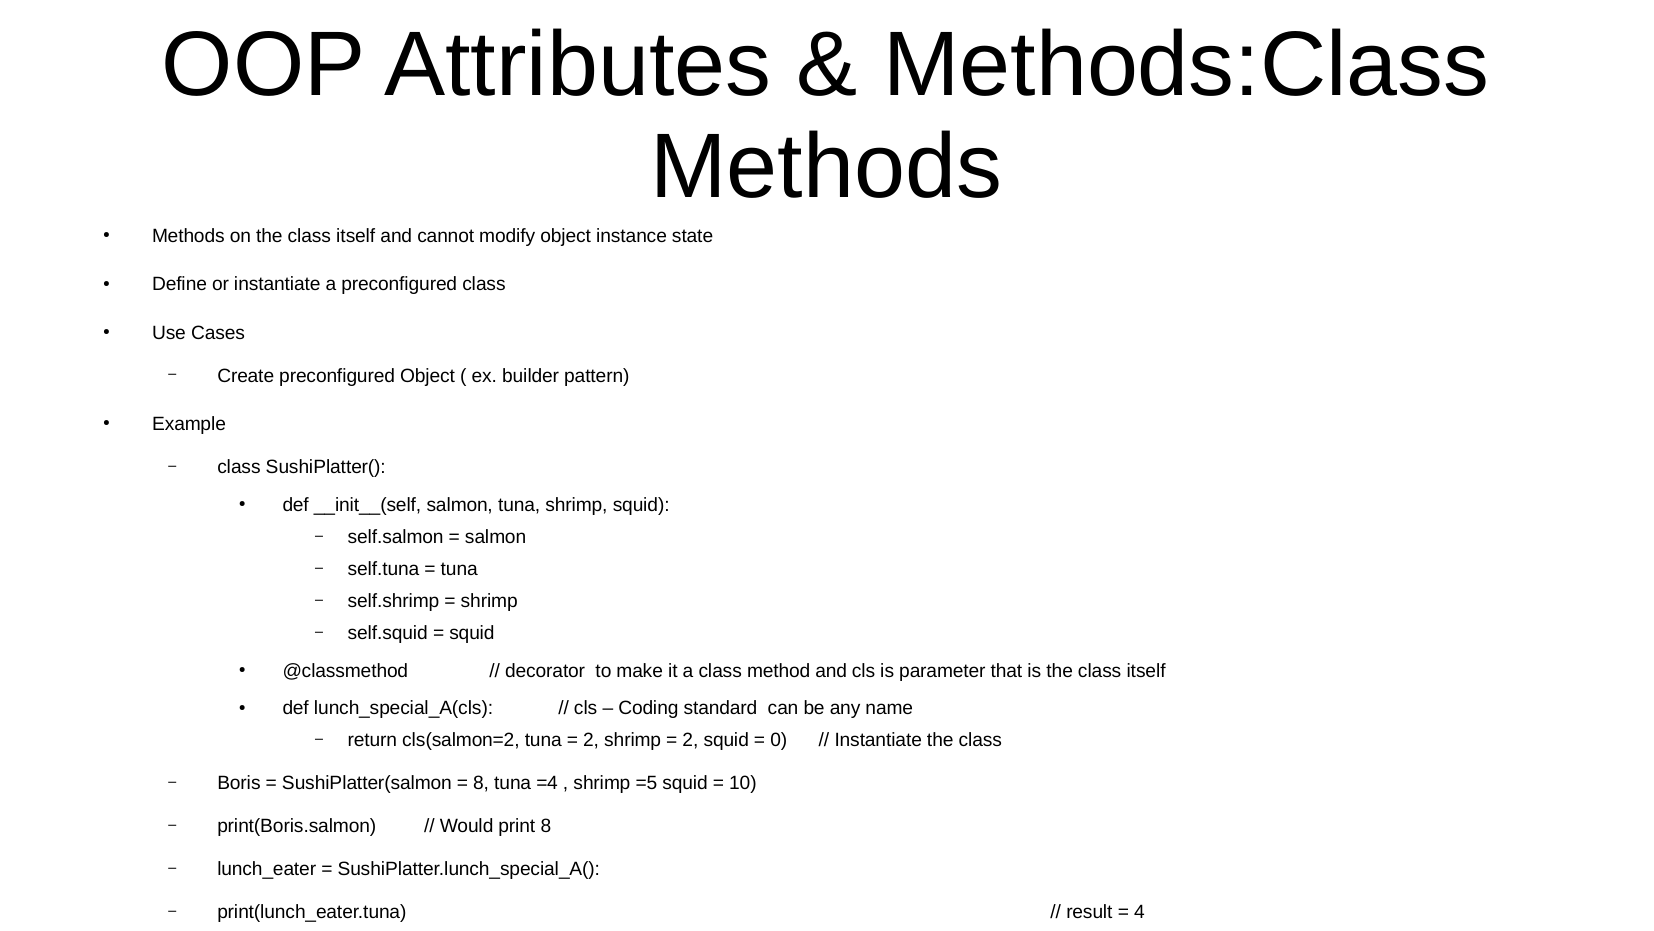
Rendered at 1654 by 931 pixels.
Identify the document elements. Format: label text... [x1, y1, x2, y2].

title OOP Attributes & Methods:Class Methods [82, 12, 1571, 218]
list Methods on the class itself and cannot modify object instance state Define or instantiate a preconfigured class Use Cases Create preconfigured Object ( ex. builder pattern) Example class SushiPlatter(): def __init__(self, salmon, tuna, shrimp, squid): self.salmon = salmon self.tuna = tuna self.shrimp = shrimp self.squid = squid @classmethod // decorator to make it a class method and cls is parameter that is the class itself def lunch_special_A(cls): // cls – Coding standard can be any name return cls(salmon=2, tuna = 2, shrimp = 2, squid = 0) // Instantiate the class Boris = SushiPlatter(salmon = 8, tuna =4 , shrimp =5 squid = 10) print(Boris.salmon) // Would print 8 lunch_eater = SushiPlatter.lunch_special_A(): print(lunch_eater.tuna) // result = 4 [86, 225, 1576, 931]
